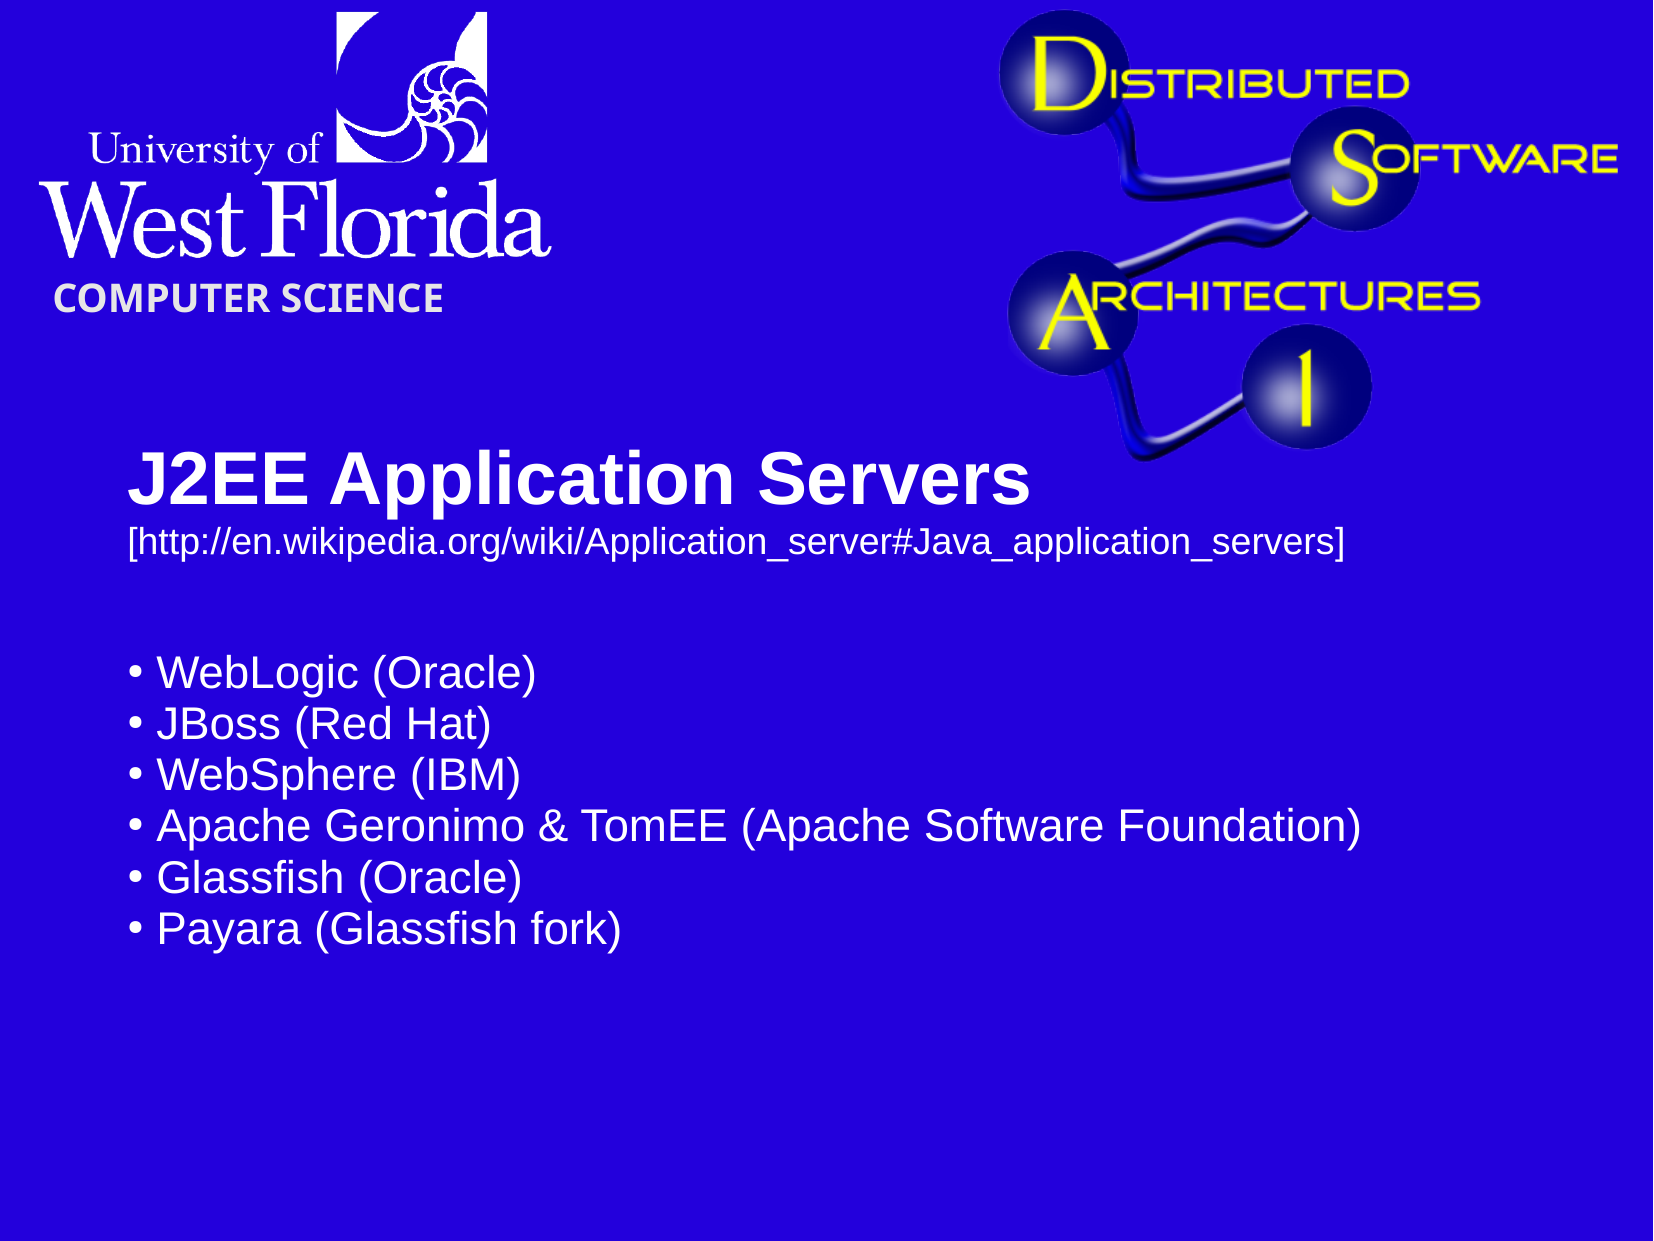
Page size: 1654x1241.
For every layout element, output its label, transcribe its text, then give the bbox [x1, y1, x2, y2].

picture [910, 0, 1653, 506]
text_box COMPUTER SCIENCE [37, 262, 563, 334]
picture [37, 0, 559, 262]
text_box J2EE Application Servers [http://en.wikipedia.org/wiki/Application_server#Java_application_servers] WebLogic (Oracle) JBoss (Red Hat) WebSphere (IBM) Apache Geronimo & TomEE (Apache Software Foundation) Glassfish (Oracle) Payara (Glassfish fork) [112, 429, 1426, 1189]
